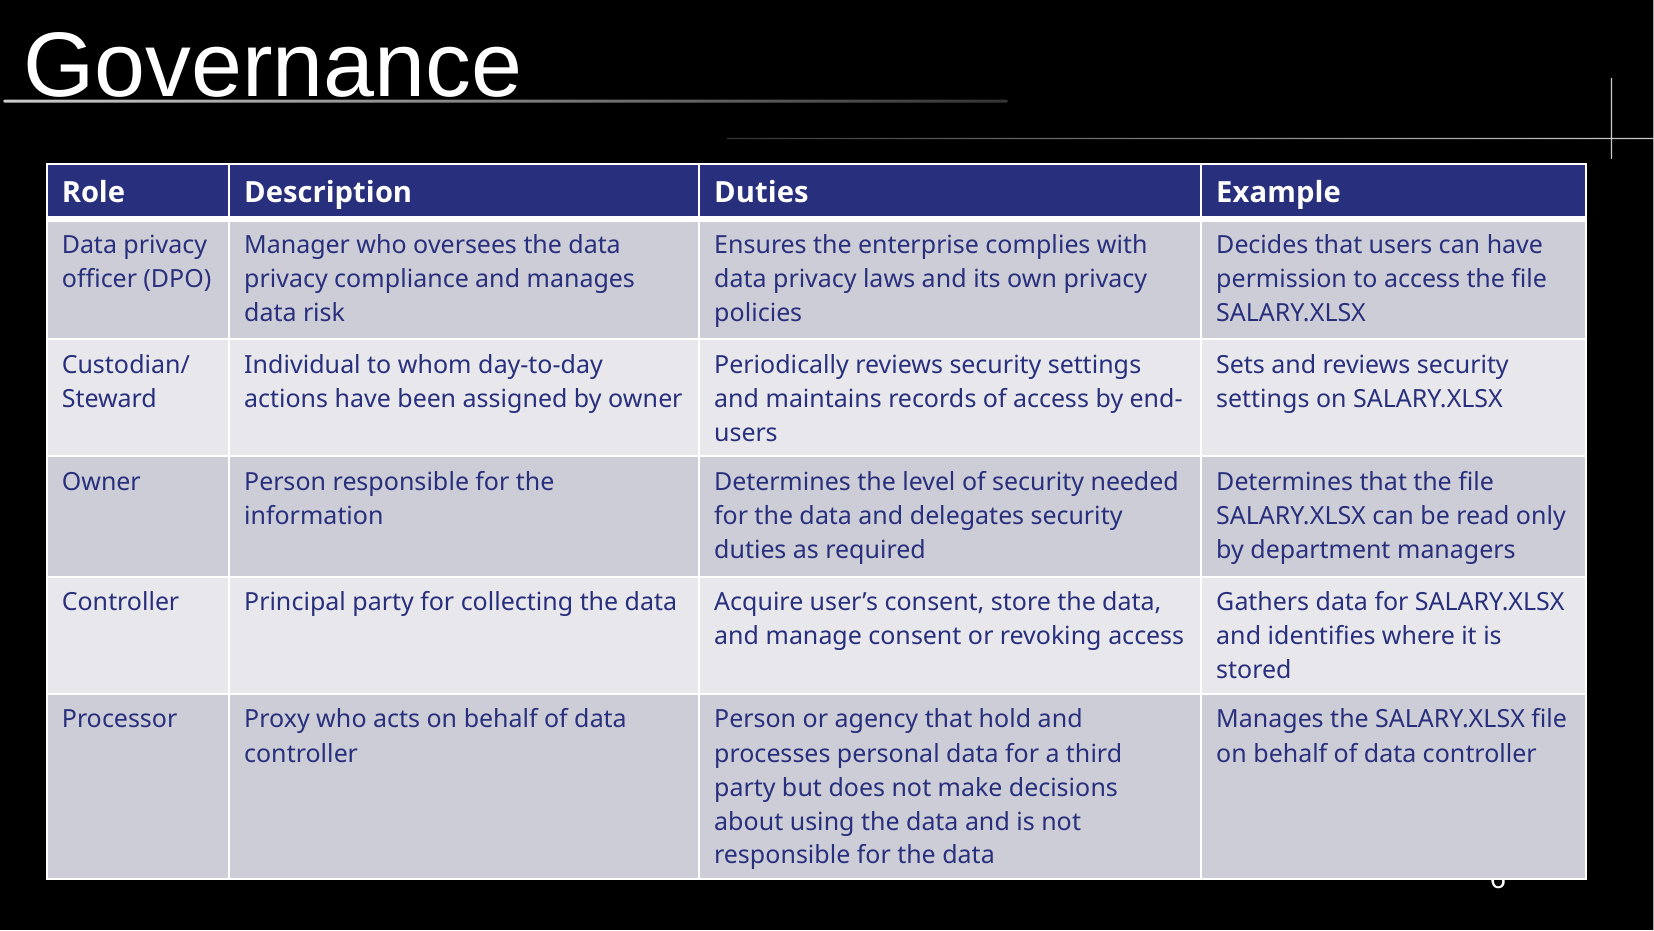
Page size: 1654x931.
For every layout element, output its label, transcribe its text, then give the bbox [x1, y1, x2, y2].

table_cell Person or agency that hold and processes personal data for a third party but does not make decisions about using the data and is not responsible for the data [700, 695, 1200, 878]
table_header Role [48, 165, 228, 216]
table_cell Acquire user’s consent, store the data, and manage consent or revoking access [700, 578, 1200, 693]
table_cell Data privacy officer (DPO) [48, 222, 228, 338]
table_cell Decides that users can have permission to access the file SALARY.XLSX [1202, 222, 1585, 338]
table_cell Sets and reviews security settings on SALARY.XLSX [1202, 340, 1585, 455]
table_header Duties [700, 165, 1200, 216]
table_cell Owner [48, 457, 228, 576]
table_cell Proxy who acts on behalf of data controller [230, 695, 698, 878]
table_header Description [230, 165, 698, 216]
table_cell Ensures the enterprise complies with data privacy laws and its own privacy policies [700, 222, 1200, 338]
table_cell Processor [48, 695, 228, 878]
table_cell Determines the level of security needed for the data and delegates security duties as required [700, 457, 1200, 576]
table_cell Determines that the file SALARY.XLSX can be read only by department managers [1202, 457, 1585, 576]
title Governance [23, 11, 1589, 119]
table_cell Gathers data for SALARY.XLSX and identifies where it is stored [1202, 578, 1585, 693]
table_cell Person responsible for the information [230, 457, 698, 576]
table_cell Manages the SALARY.XLSX file on behalf of data controller [1202, 695, 1585, 878]
table_cell Custodian/ Steward [48, 340, 228, 455]
table_cell Controller [48, 578, 228, 693]
table_cell Individual to whom day-to-day actions have been assigned by owner [230, 340, 698, 455]
table_cell Manager who oversees the data privacy compliance and manages data risk [230, 222, 698, 338]
table_cell Periodically reviews security settings and maintains records of access by end-users [700, 340, 1200, 455]
table_cell Principal party for collecting the data [230, 578, 698, 693]
table_header Example [1202, 165, 1585, 216]
